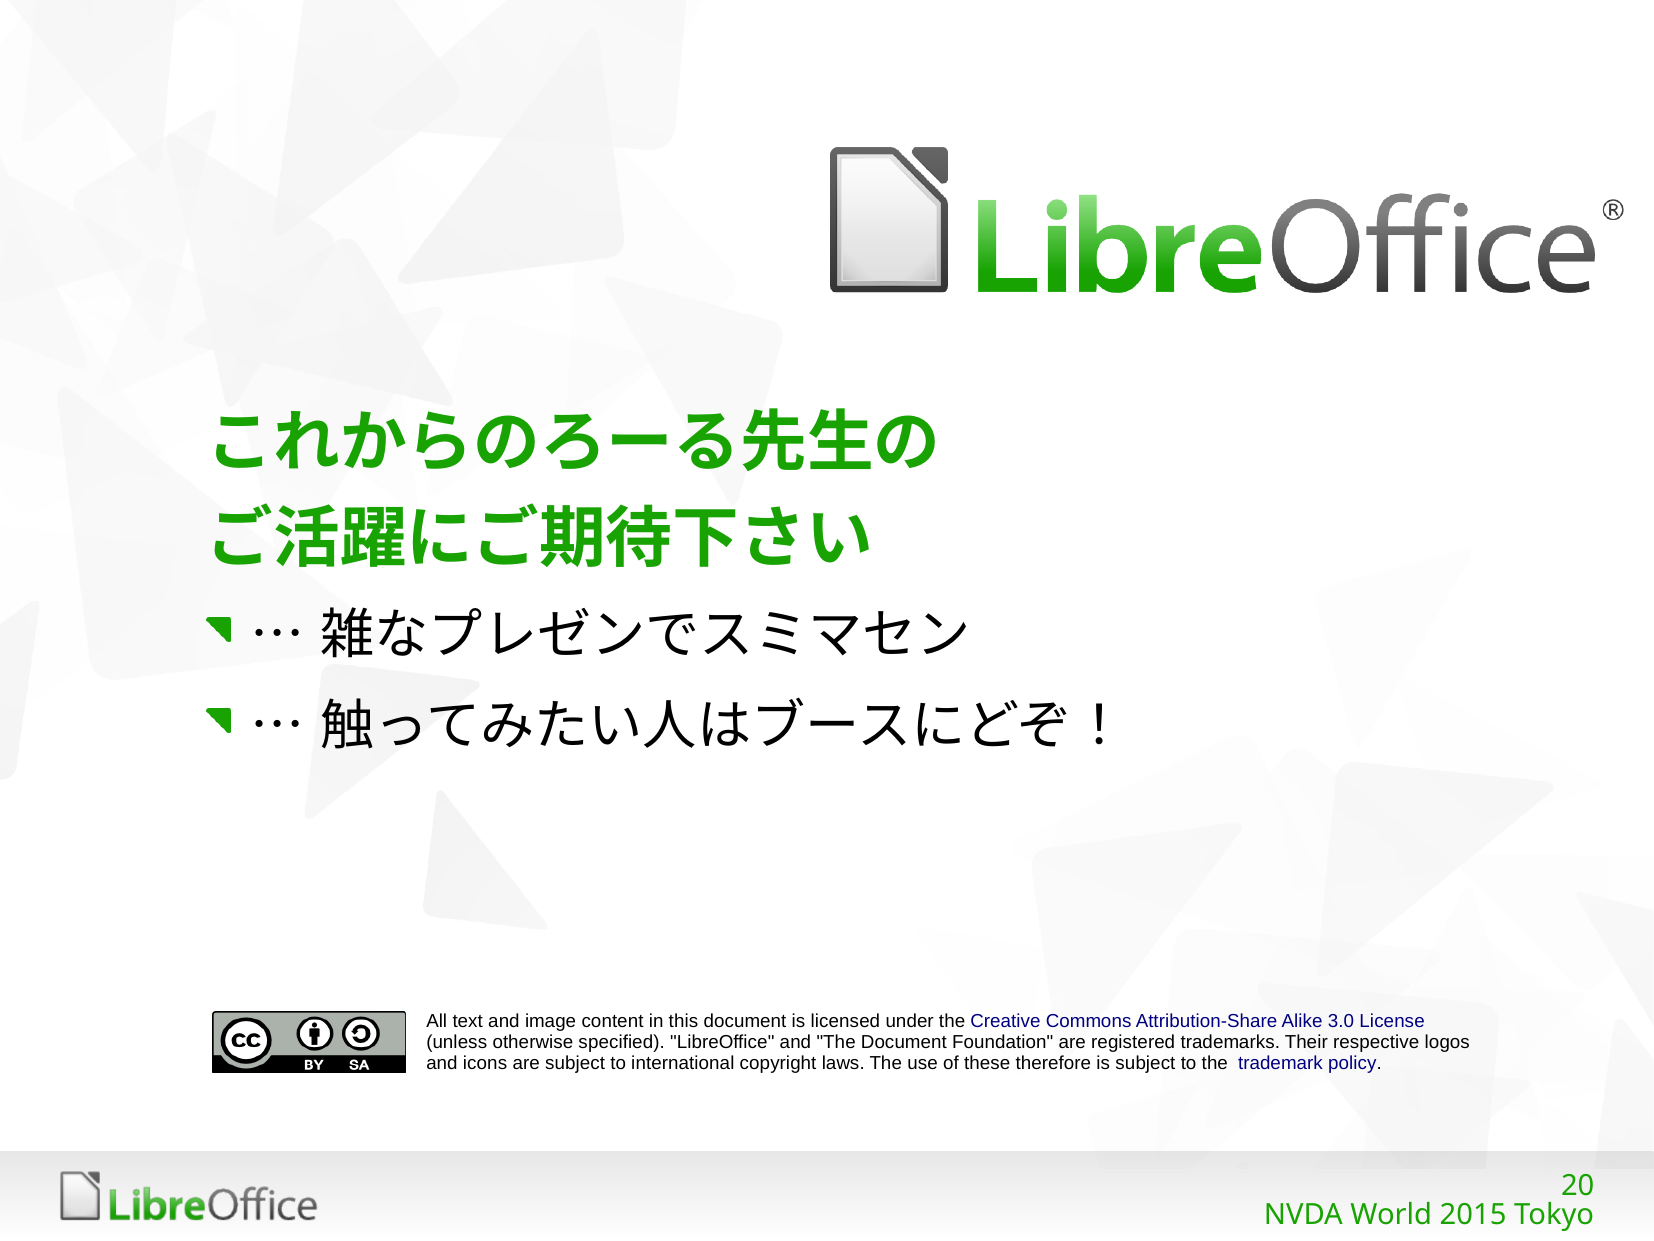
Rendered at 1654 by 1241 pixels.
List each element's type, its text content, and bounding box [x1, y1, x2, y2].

picture [915, 548, 1654, 1169]
title これからのろーる先生の ご活躍にご期待下さい [206, 385, 1477, 584]
picture [41, 1152, 206, 1240]
list …雑なプレゼンでスミマセン …触ってみたい人はブースにどぞ！ [206, 590, 1477, 1241]
picture [0, 0, 1654, 930]
